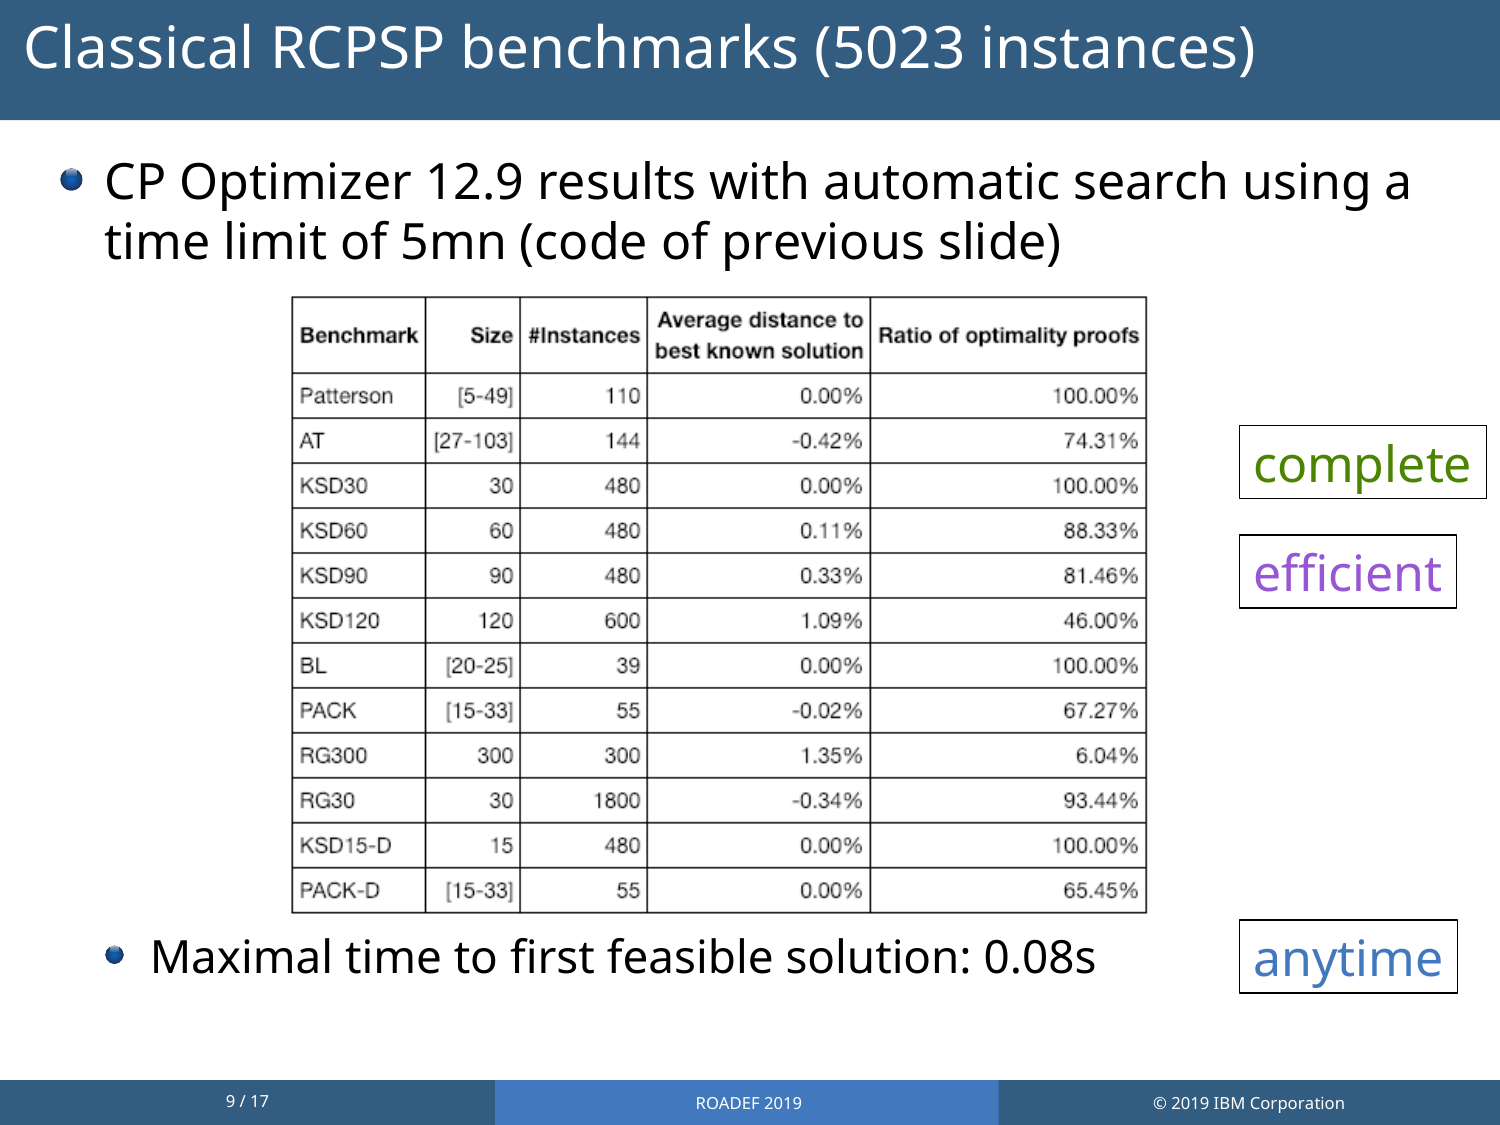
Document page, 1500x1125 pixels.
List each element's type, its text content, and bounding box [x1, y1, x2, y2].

title Classical RCPSP benchmarks (5023 instances) [0, 0, 1500, 121]
list CP Optimizer 12.9 results with automatic search using a time limit of 5mn (code of previous slide) Maximal time to first feasible solution: 0.08s [45, 141, 1448, 1046]
text_box efficient [1239, 535, 1449, 608]
text_box anytime [1239, 920, 1449, 993]
text_box complete [1239, 425, 1484, 499]
picture [284, 292, 1155, 921]
